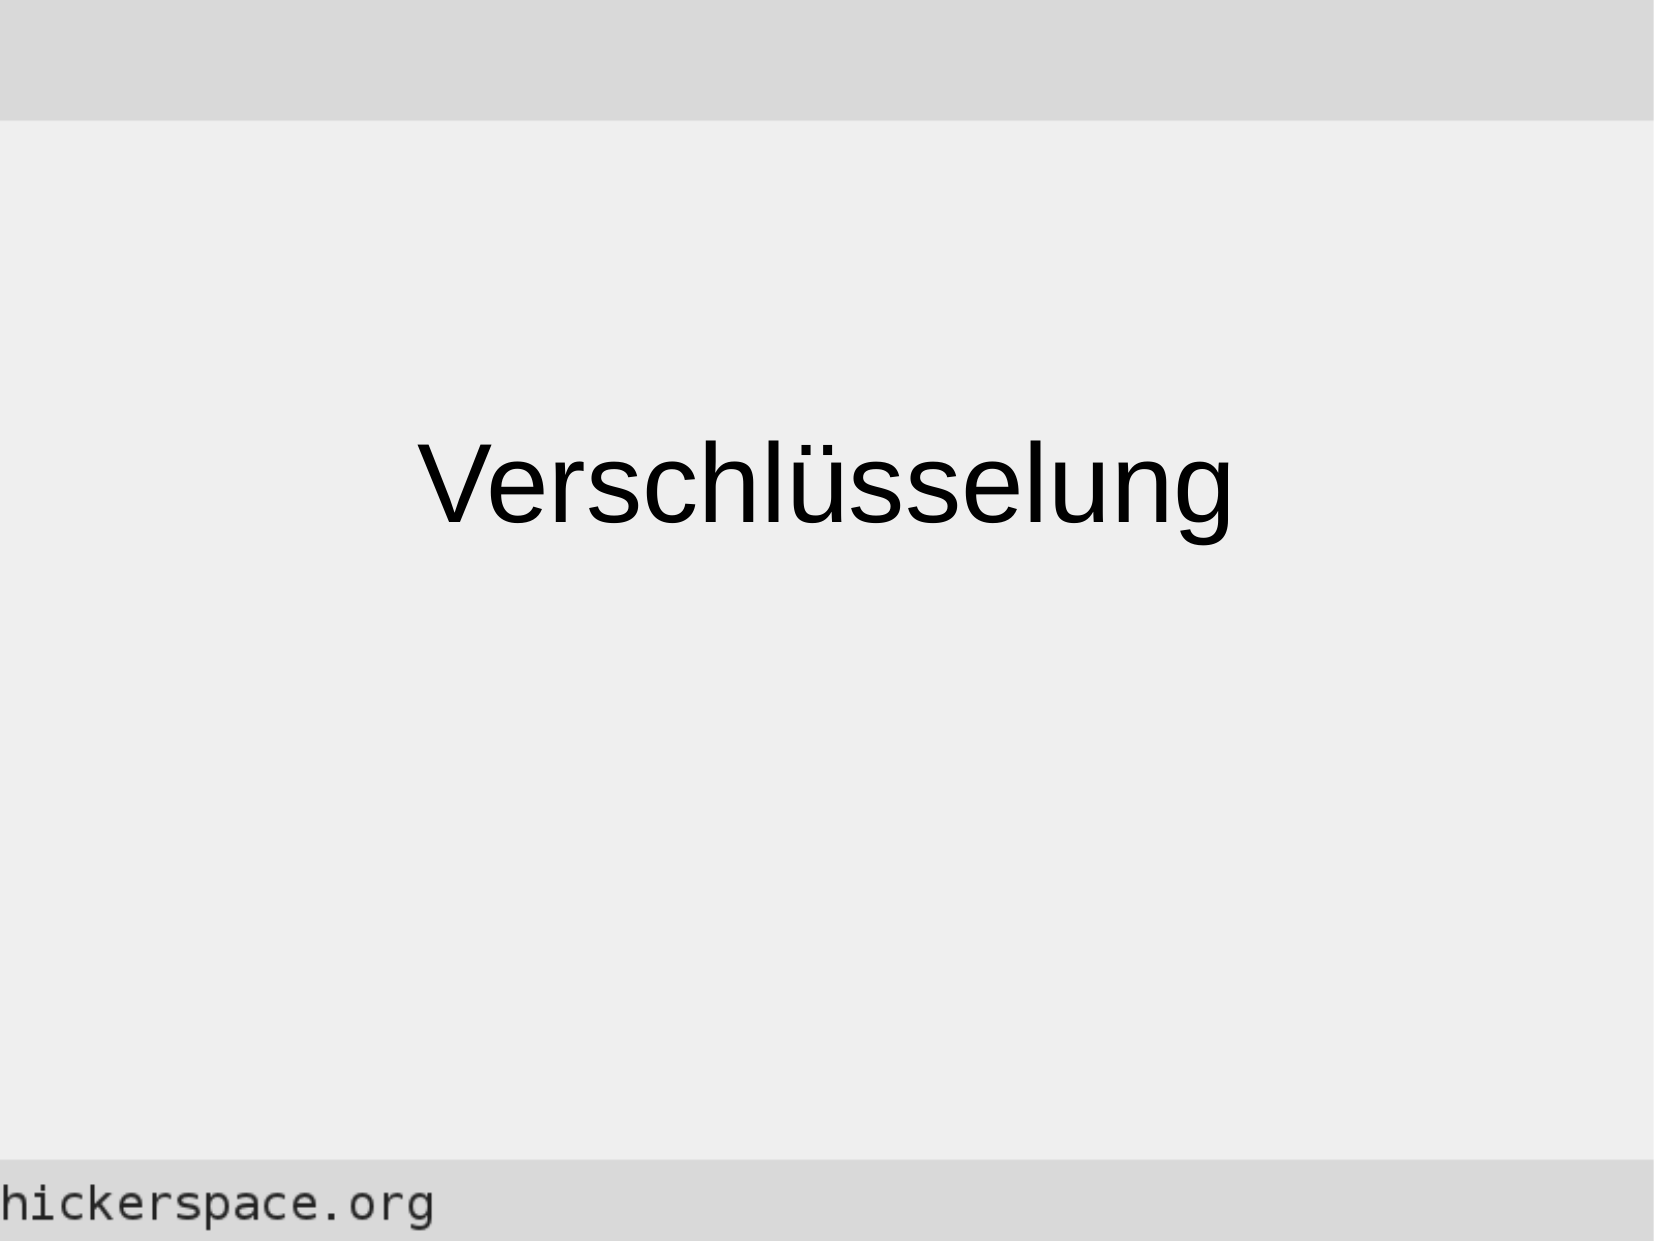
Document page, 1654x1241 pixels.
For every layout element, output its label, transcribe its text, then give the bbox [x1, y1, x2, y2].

picture [0, 967, 1654, 1241]
subtitle Verschlüsselung [0, 0, 1654, 967]
